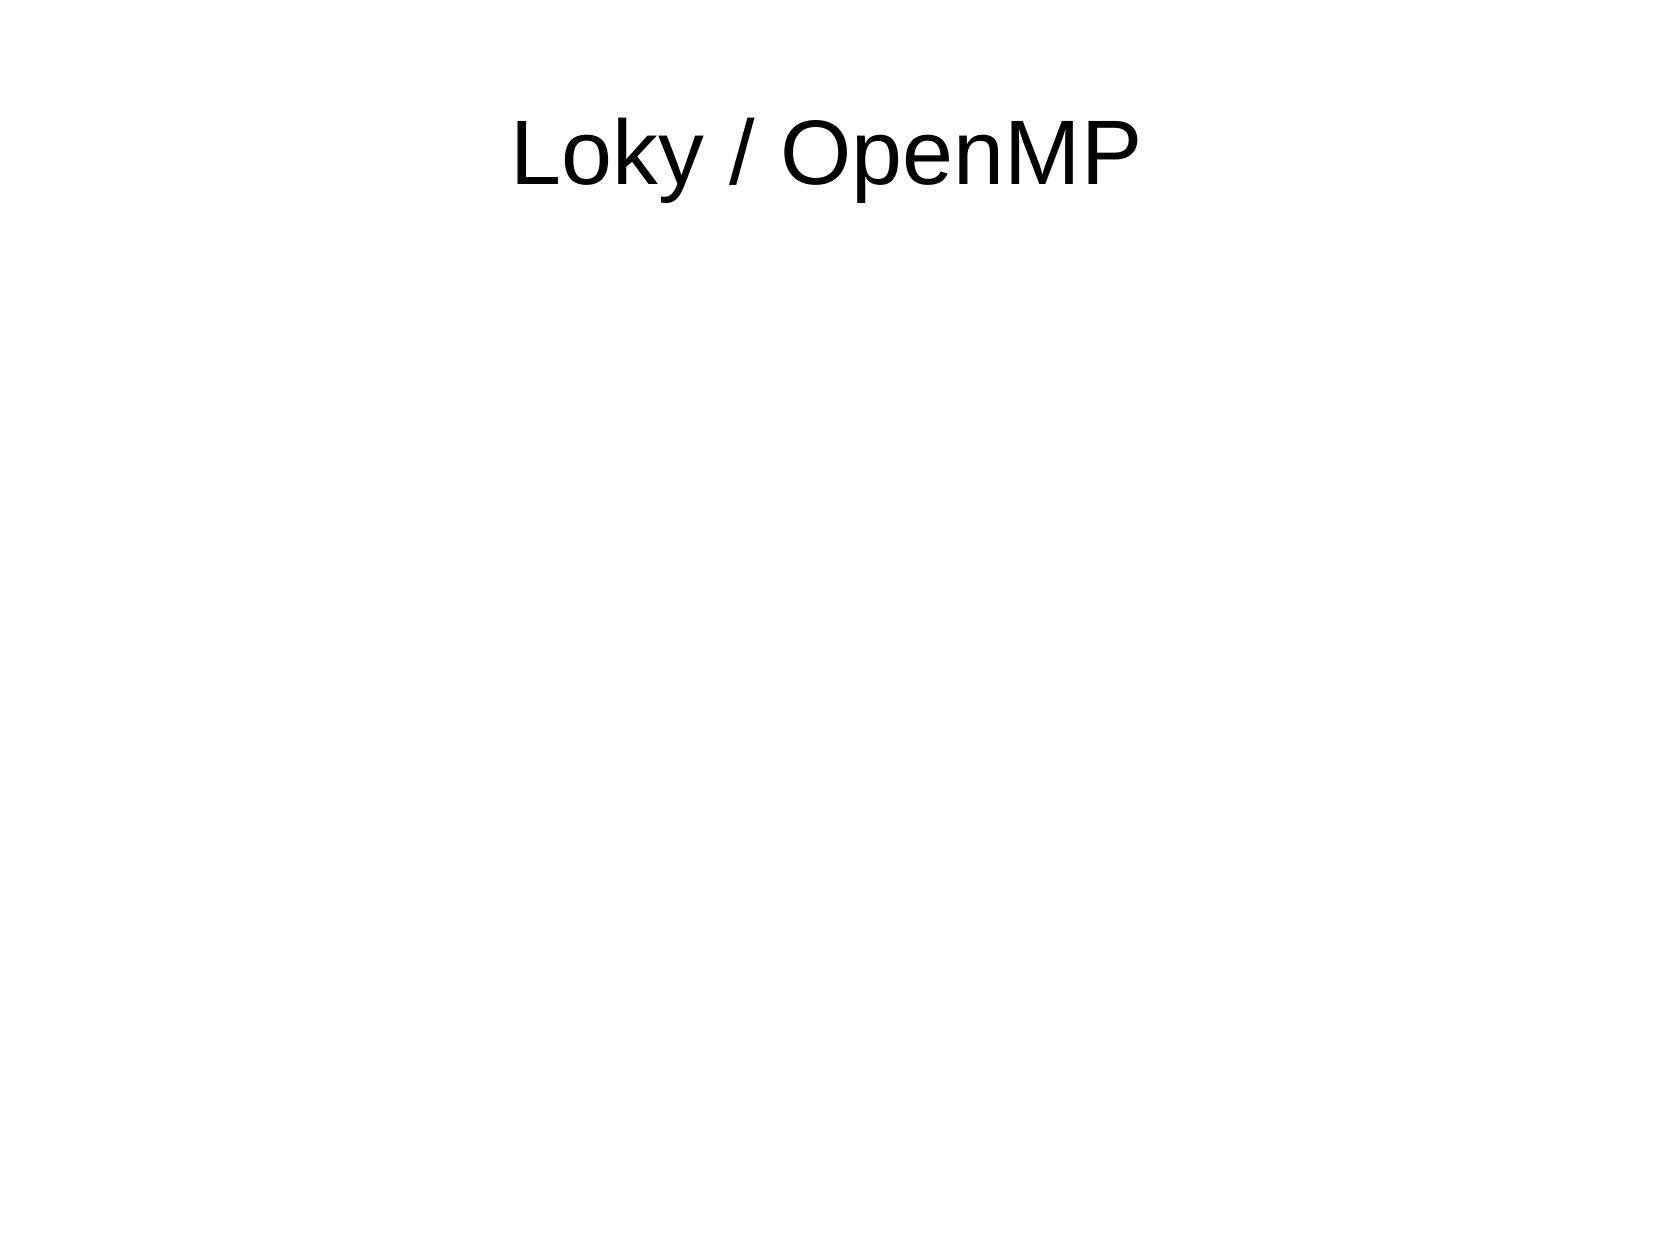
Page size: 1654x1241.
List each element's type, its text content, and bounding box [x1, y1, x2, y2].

title Loky / OpenMP [82, 49, 1571, 257]
